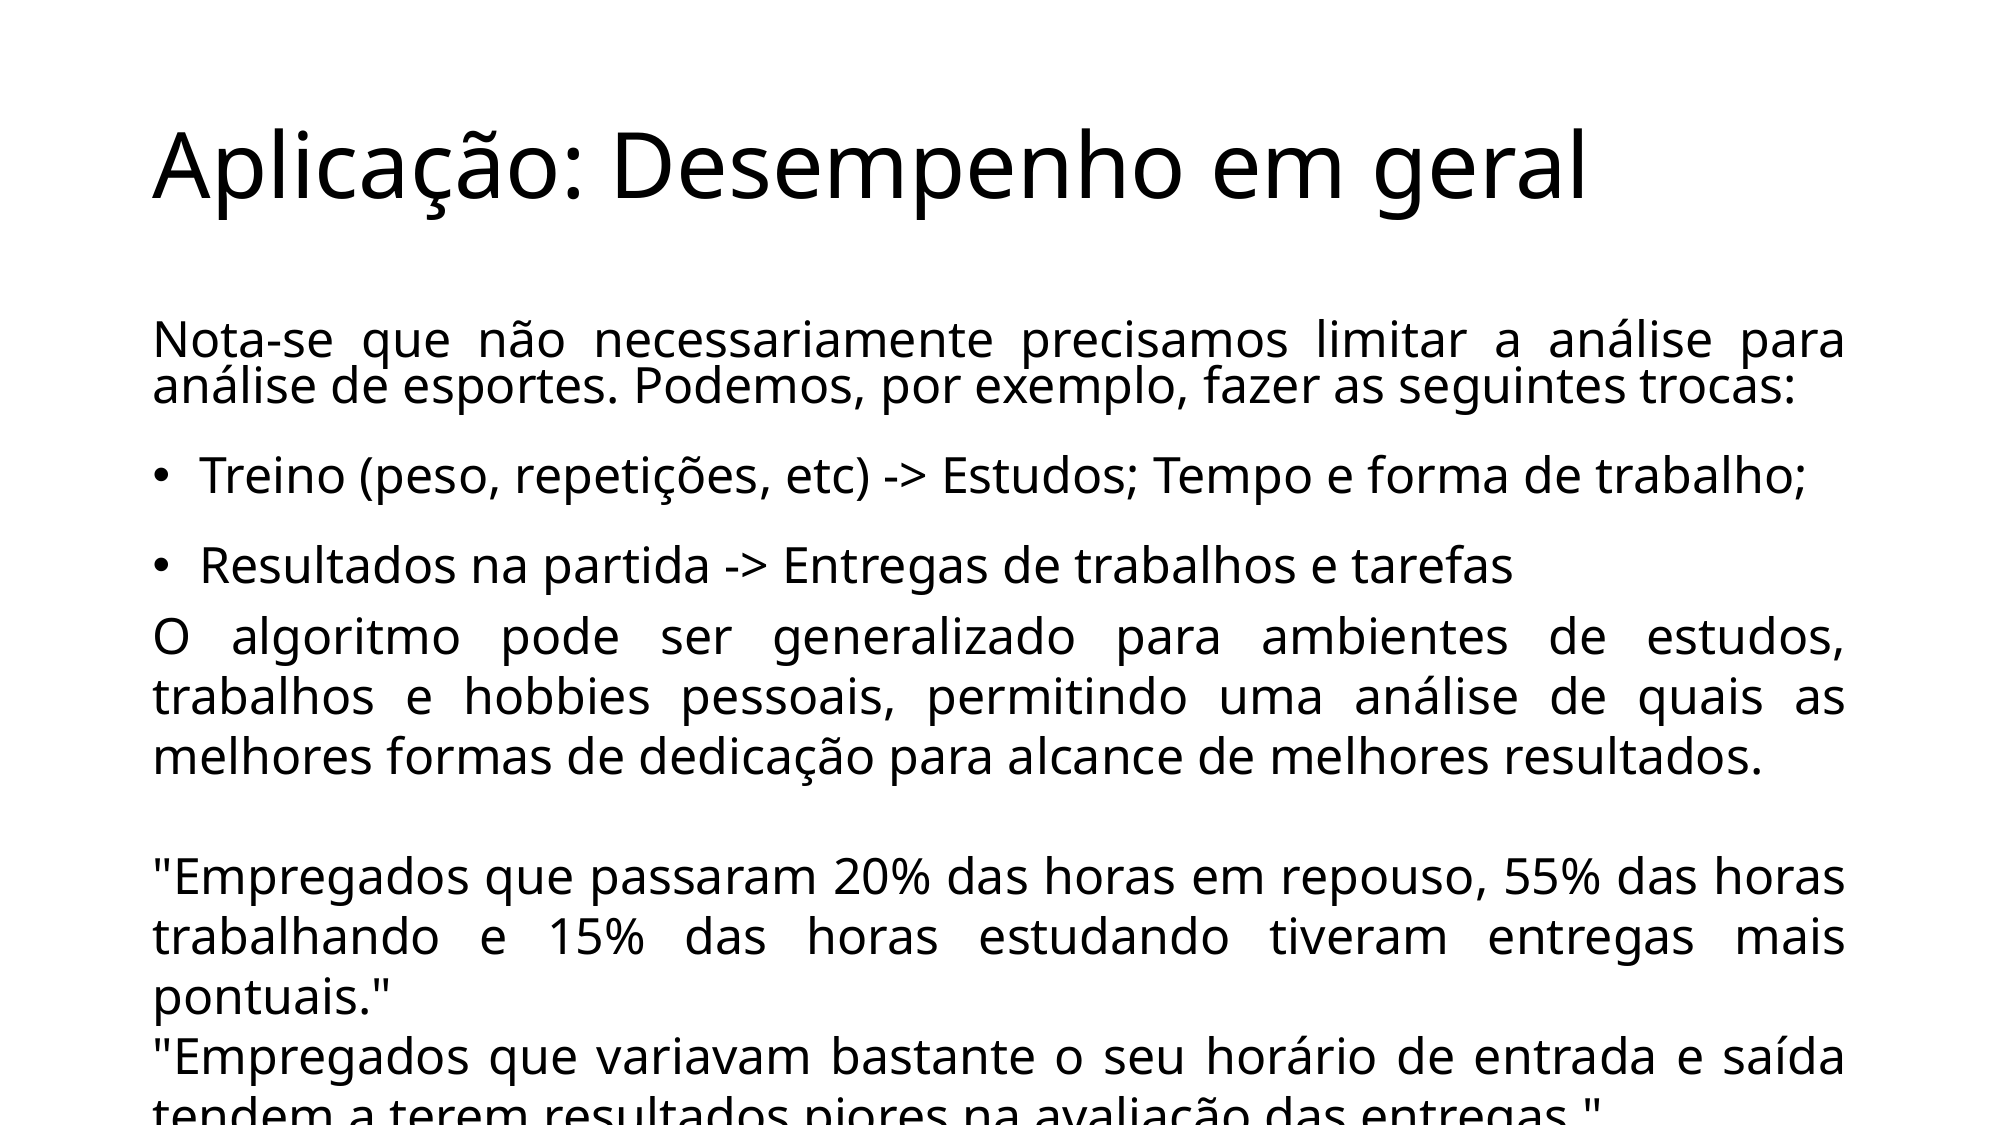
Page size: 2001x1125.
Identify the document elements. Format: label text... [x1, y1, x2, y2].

title Aplicação: Desempenho em geral [137, 59, 1863, 278]
text_box Nota-se que não necessariamente precisamos limitar a análise para análise de esportes. Podemos, por exemplo, fazer as seguintes trocas: Treino (peso, repetições, etc) -> Estudos; Tempo e forma de trabalho; Resultados na partida -> Entregas de trabalhos e tarefas O algoritmo pode ser generalizado para ambientes de estudos, trabalhos e hobbies pessoais, permitindo uma análise de quais as melhores formas de dedicação para alcance de melhores resultados. "Empregados que passaram 20% das horas em repouso, 55% das horas trabalhando e 15% das horas estudando tiveram entregas mais pontuais." "Empregados que variavam bastante o seu horário de entrada e saída tendem a terem resultados piores na avaliação das entregas." [137, 313, 1863, 1125]
